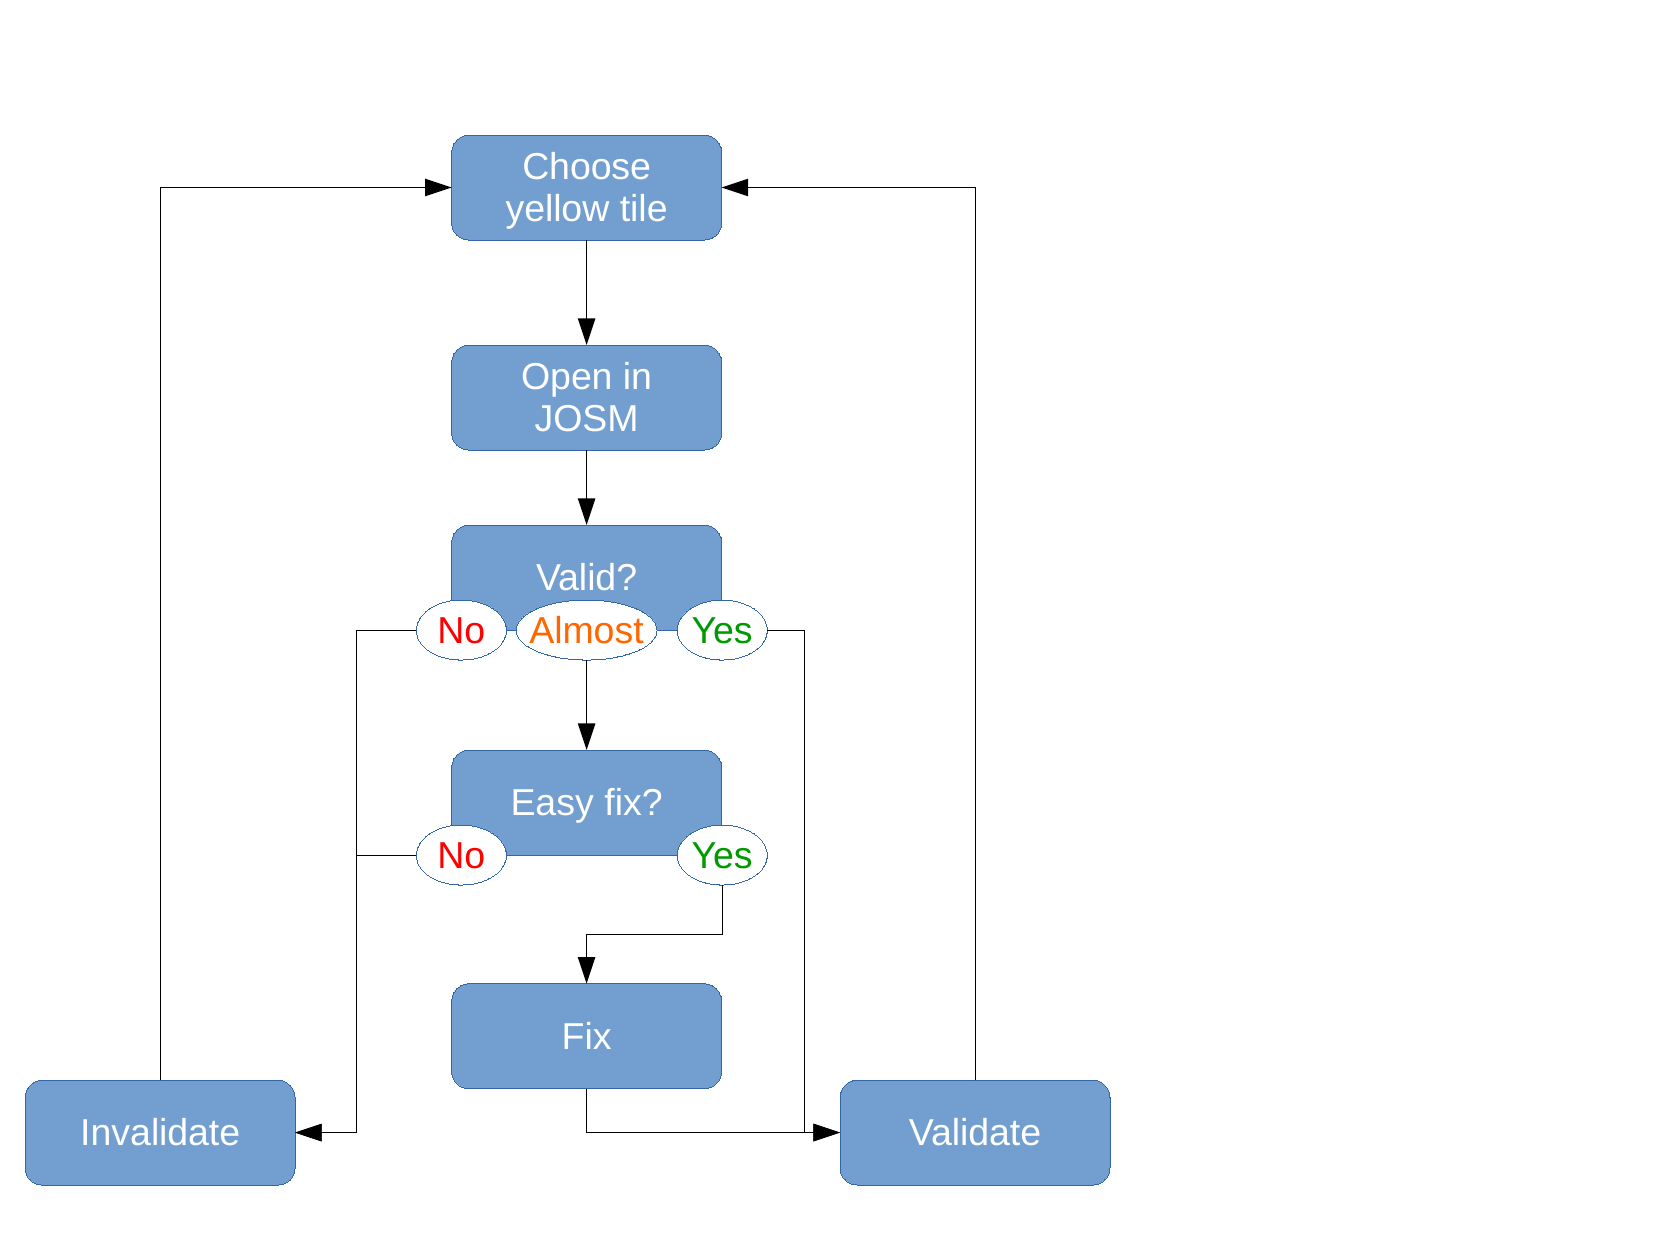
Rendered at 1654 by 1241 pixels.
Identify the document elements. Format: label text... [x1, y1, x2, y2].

text_box No [416, 600, 507, 661]
text_box Invalidate [25, 1080, 296, 1186]
text_box Almost [516, 600, 658, 661]
text_box Fix [451, 983, 722, 1089]
text_box Validate [840, 1080, 1111, 1186]
text_box Valid? [451, 525, 722, 631]
text_box Open in JOSM [451, 345, 722, 451]
text_box Yes [677, 600, 768, 661]
text_box Choose yellow tile [451, 135, 722, 241]
text_box No [416, 825, 507, 886]
text_box Easy fix? [451, 750, 722, 856]
text_box Yes [677, 825, 768, 886]
